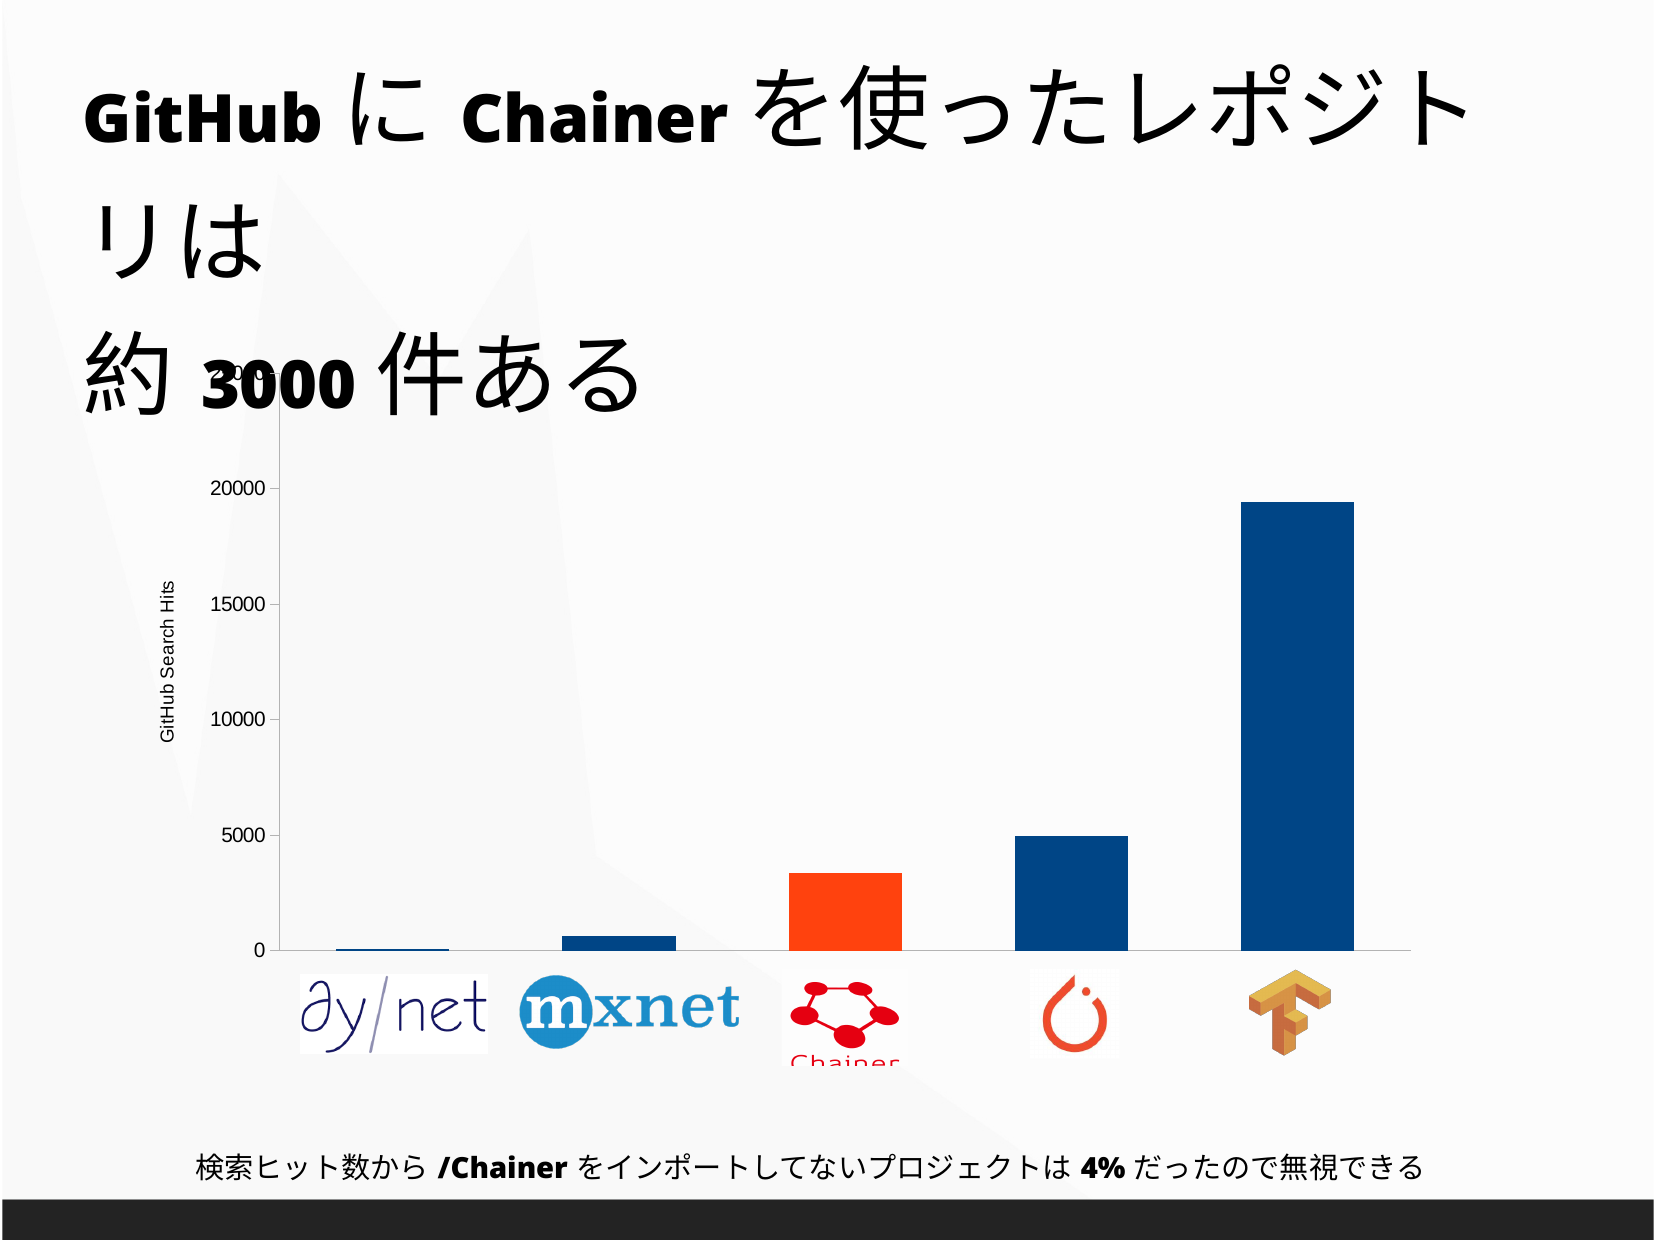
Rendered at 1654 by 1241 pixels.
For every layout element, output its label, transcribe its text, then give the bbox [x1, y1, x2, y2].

chart [124, 348, 1437, 976]
picture [2, 0, 1654, 1241]
text_box 検索ヒット数から/Chainerをインポートしてないプロジェクトは4%だったので無視できる [124, 1144, 1475, 1183]
title GitHubにChainerを使ったレポジトリは 約3000件ある [82, 128, 1571, 343]
